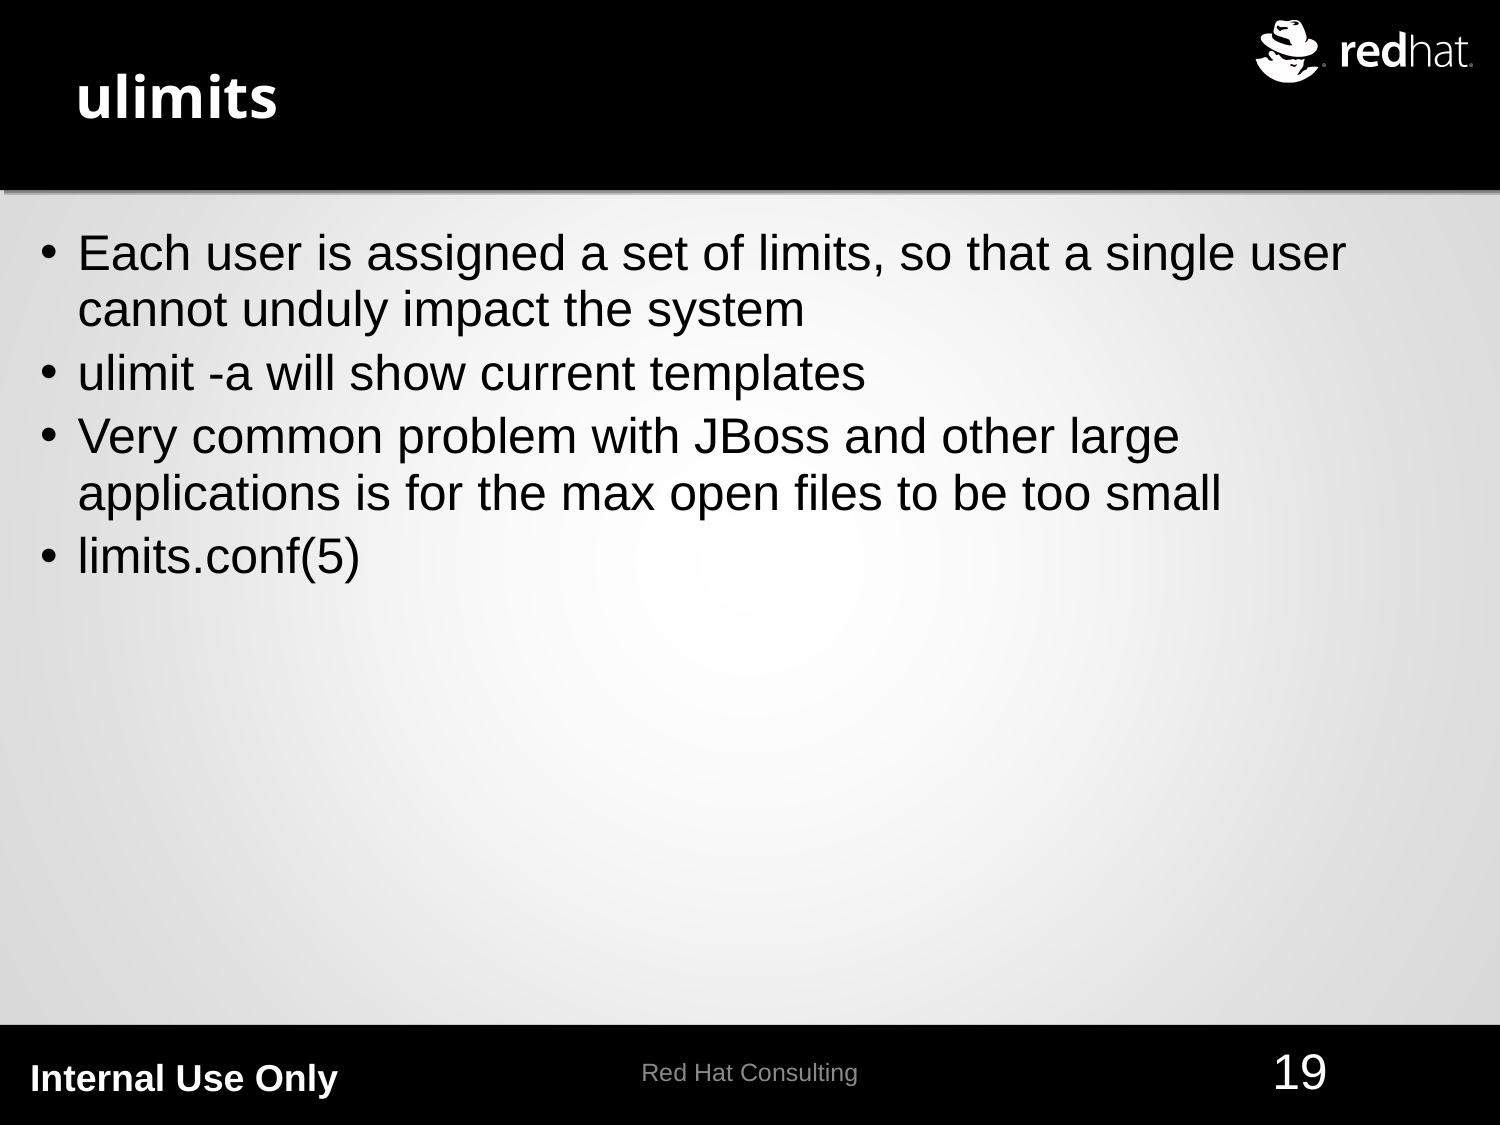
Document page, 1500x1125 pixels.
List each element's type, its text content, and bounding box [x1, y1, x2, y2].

picture [1254, 12, 1476, 88]
text_box <number> [1257, 1042, 1426, 1103]
list Each user is assigned a set of limits, so that a single user cannot unduly impact the system ulimit -a will show current templates Very common problem with JBoss and other large applications is for the max open files to be too small limits.conf(5) [24, 216, 1471, 992]
picture [0, 191, 1500, 1024]
title ulimits [0, 0, 1234, 191]
text_box Red Hat Consulting [512, 1042, 988, 1103]
